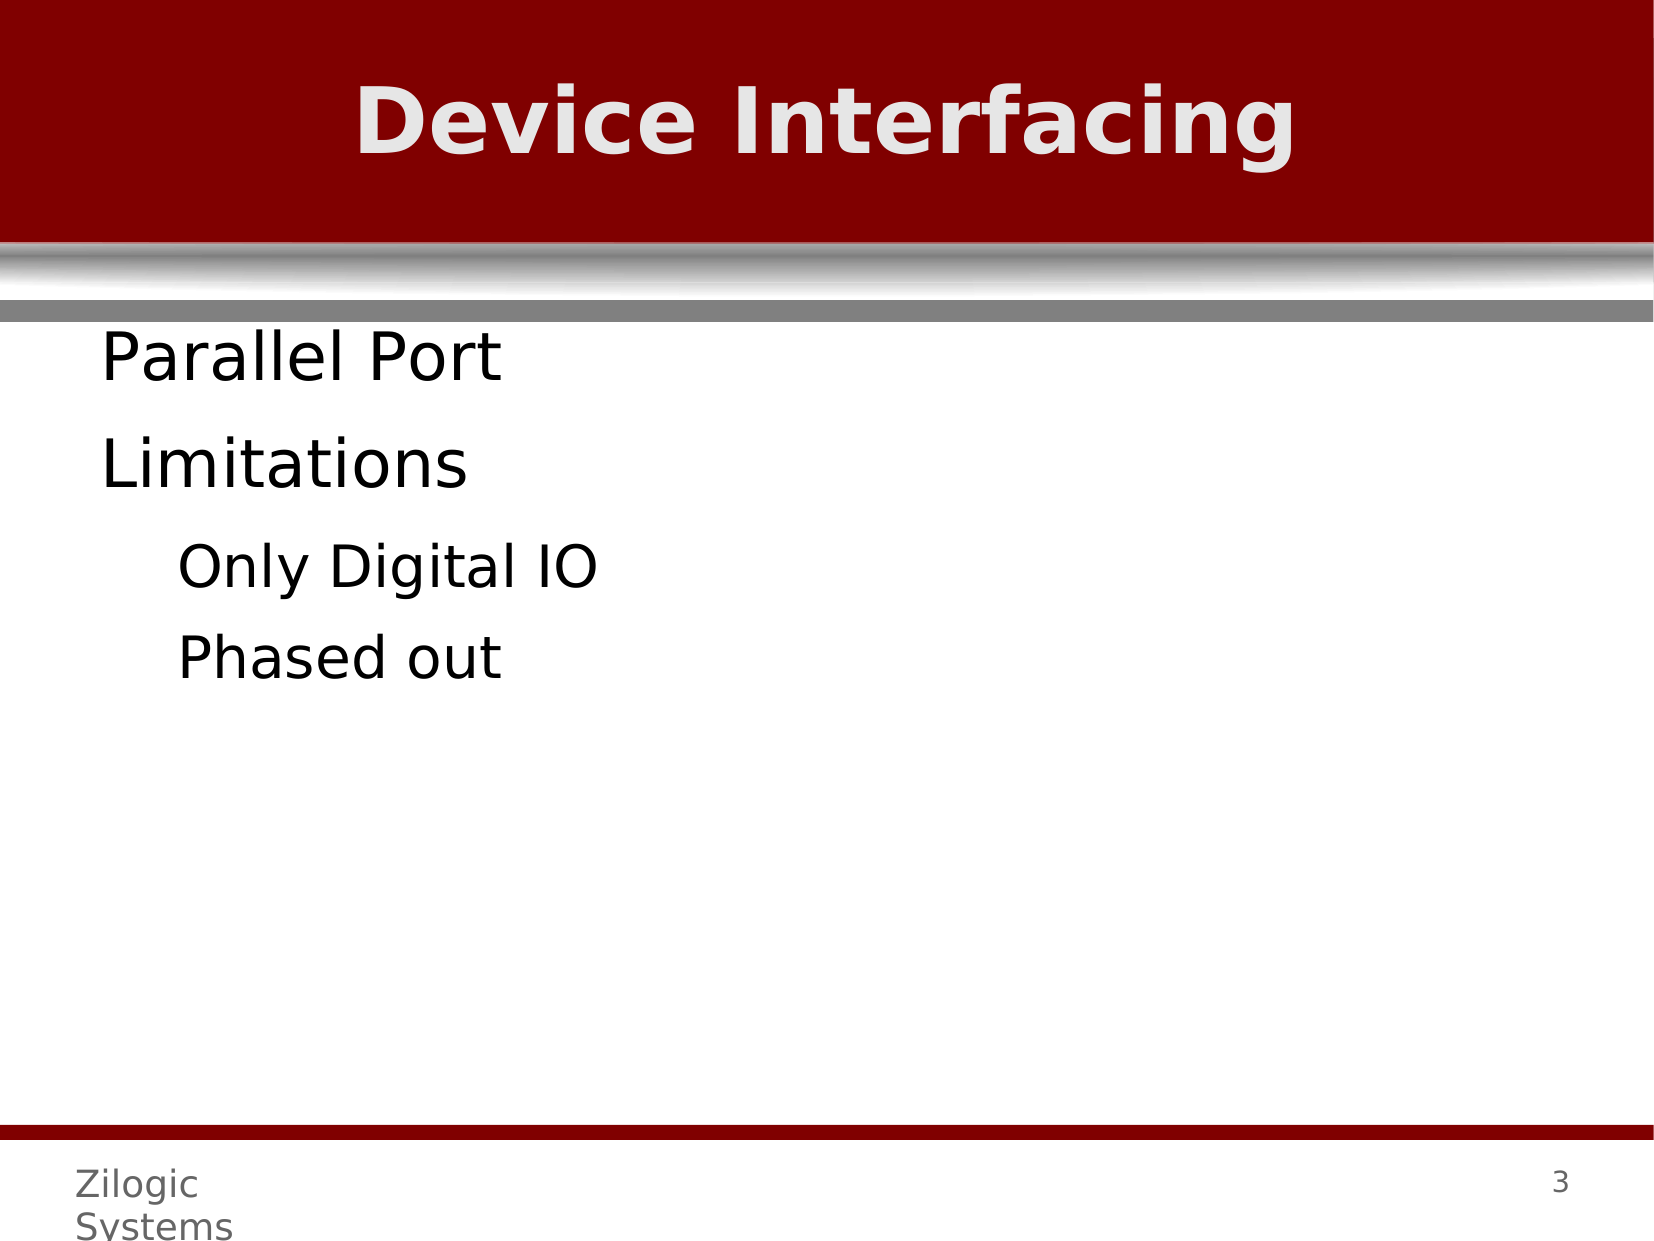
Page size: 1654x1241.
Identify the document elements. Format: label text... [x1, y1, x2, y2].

title Device Interfacing [82, 18, 1571, 226]
list Parallel Port Limitations Only Digital IO Phased out [82, 318, 1571, 1094]
